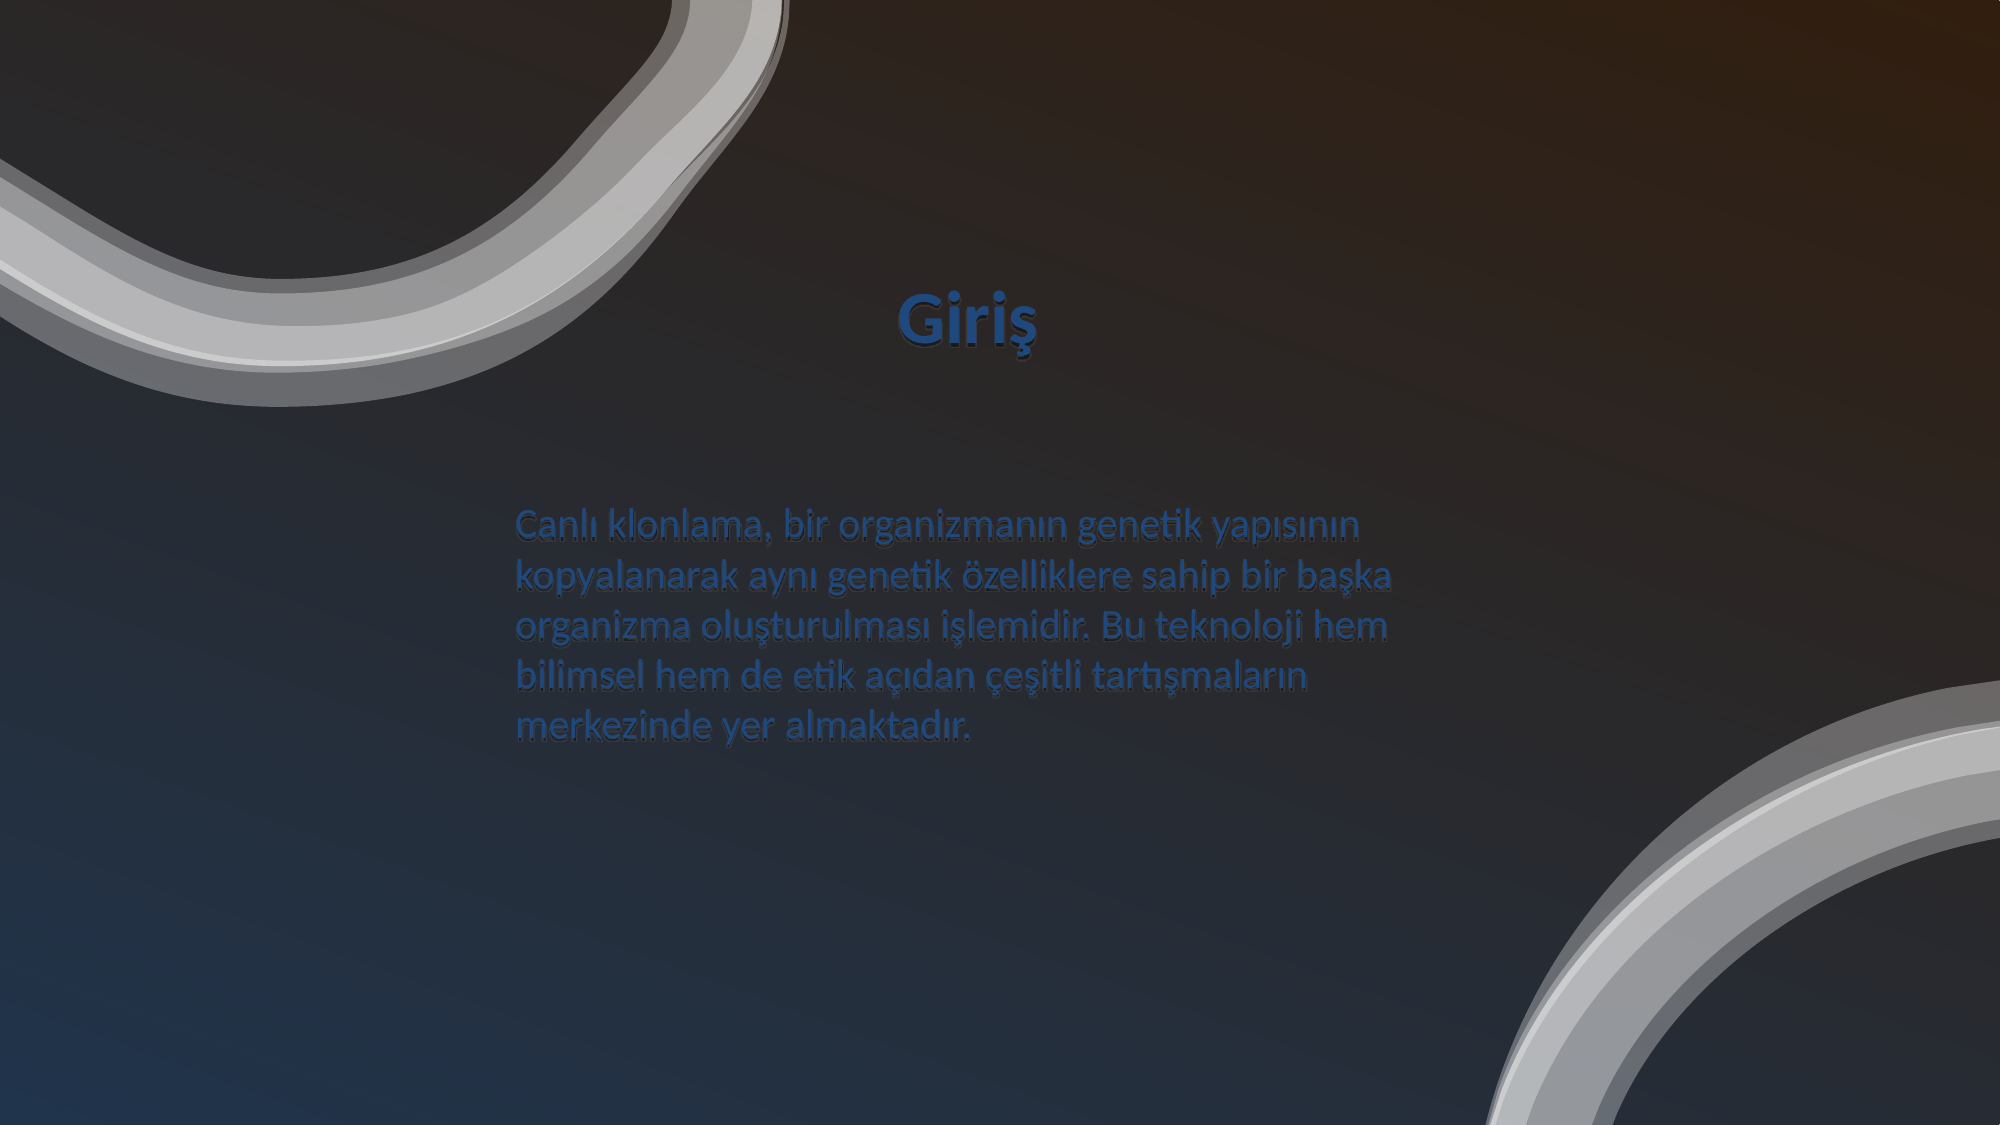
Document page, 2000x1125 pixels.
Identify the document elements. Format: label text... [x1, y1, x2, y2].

list Canlı klonlama, bir organizmanın genetik yapısının kopyalanarak aynı genetik özelliklere sahip bir başka organizma oluşturulması işlemidir. Bu teknoloji hem bilimsel hem de etik açıdan çeşitli tartışmaların merkezinde yer almaktadır. [500, 488, 1437, 888]
title Giriş [496, 162, 1441, 465]
text_box [0, 0, 2000, 1125]
